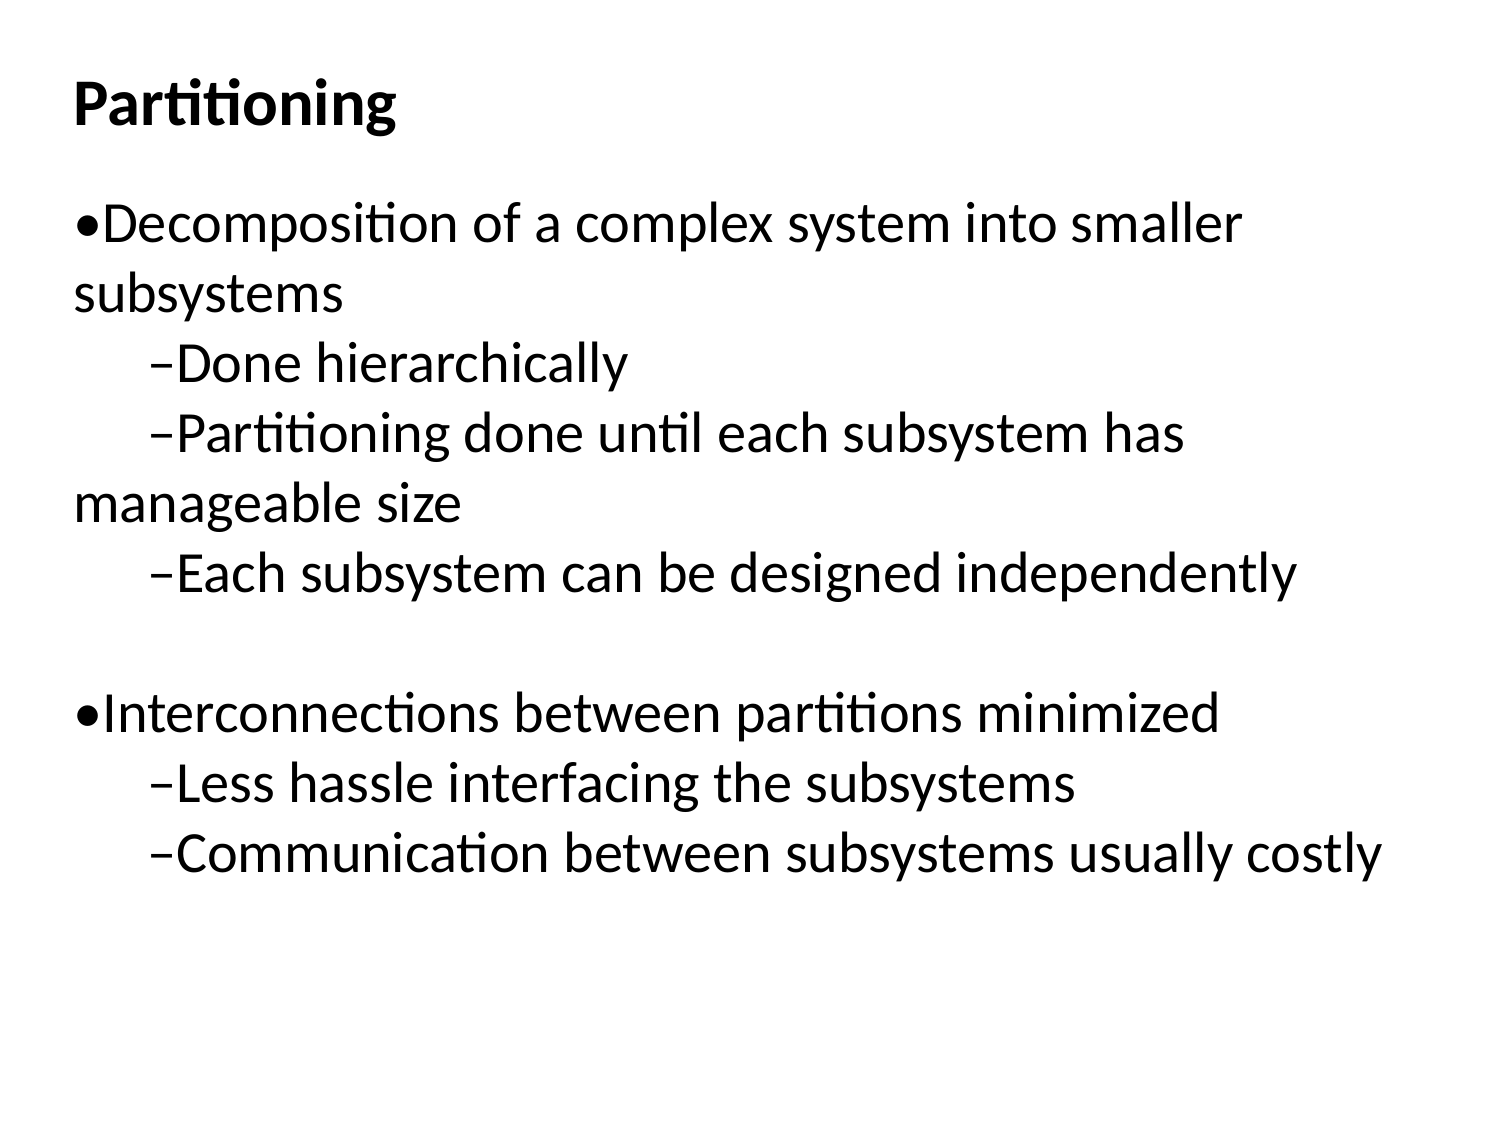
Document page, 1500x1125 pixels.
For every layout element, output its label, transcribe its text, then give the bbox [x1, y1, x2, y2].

text_box Partitioning •Decomposition of a complex system into smaller subsystems –Done hierarchically –Partitioning done until each subsystem has manageable size –Each subsystem can be designed independently •Interconnections between partitions minimized –Less hassle interfacing the subsystems –Communication between subsystems usually costly [58, 51, 1489, 892]
